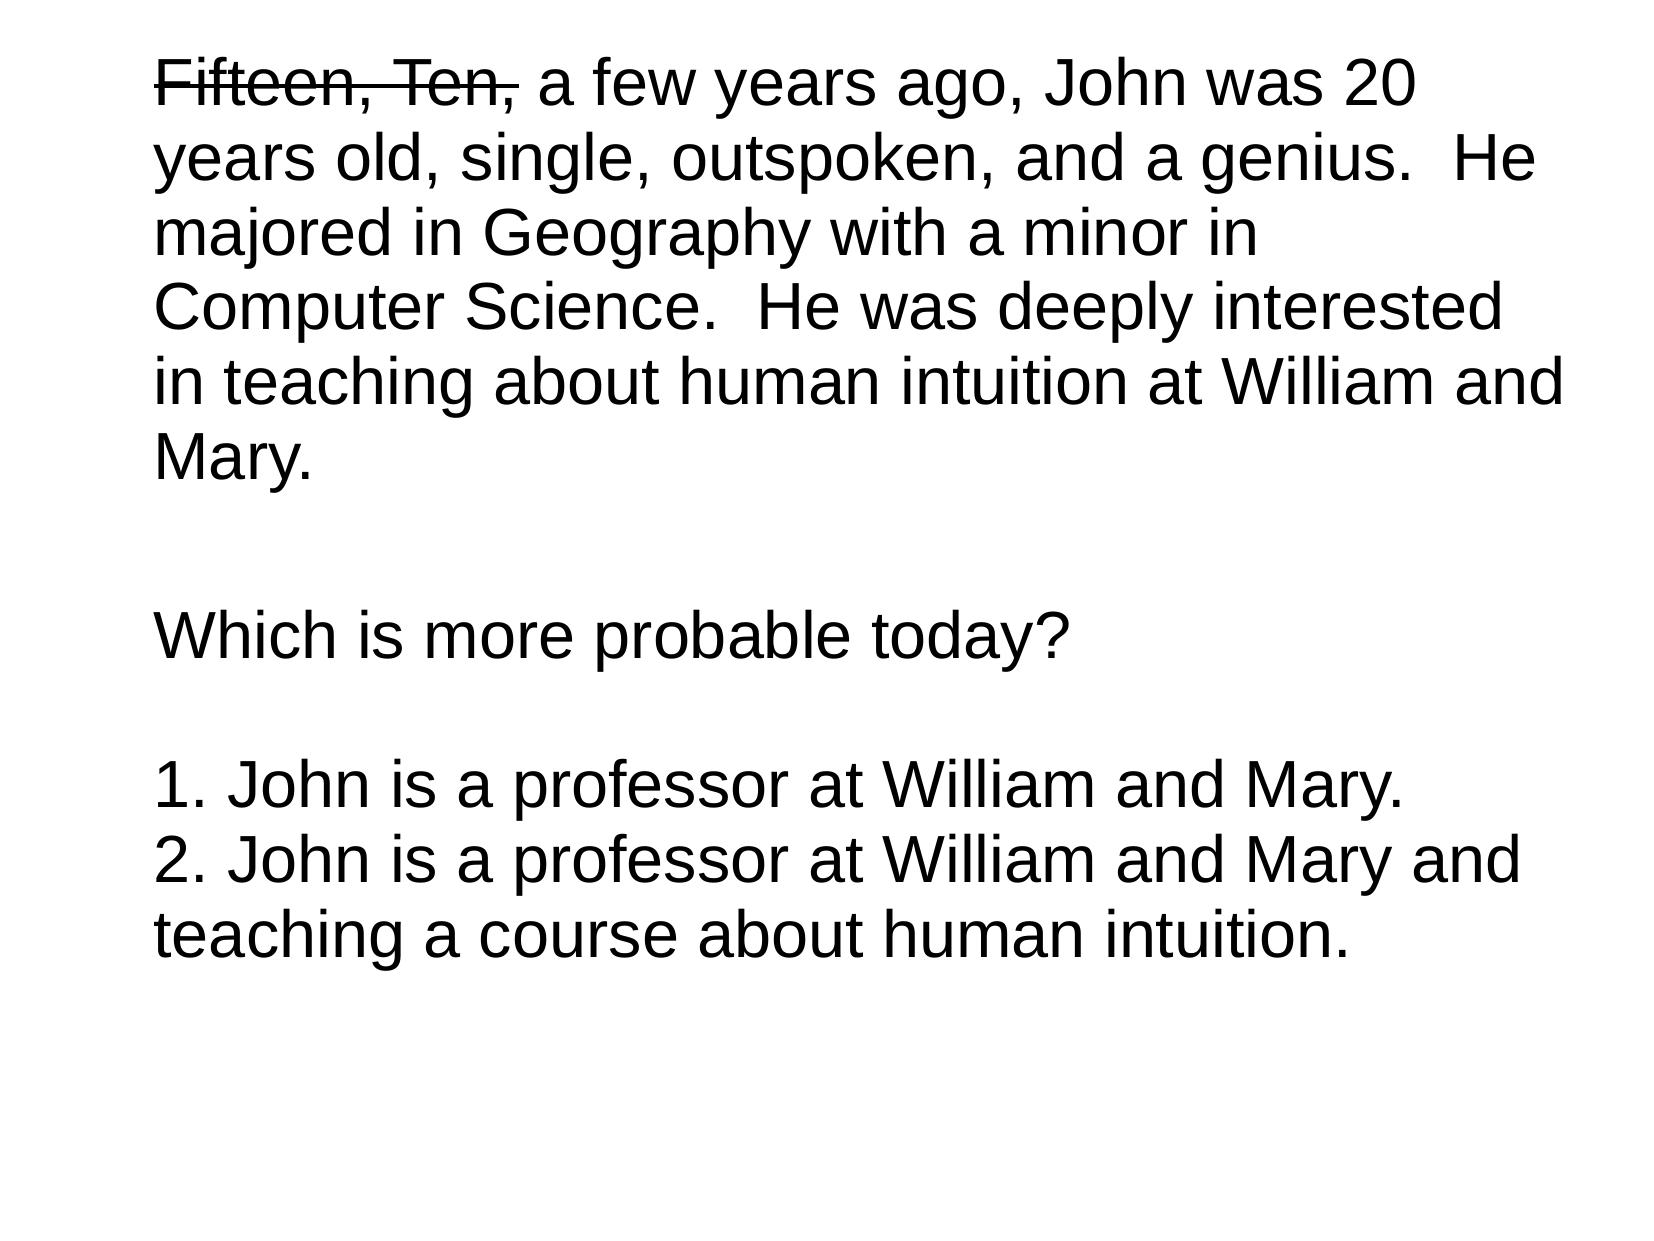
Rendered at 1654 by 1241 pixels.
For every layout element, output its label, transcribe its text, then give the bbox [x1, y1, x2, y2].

list Fifteen, Ten, a few years ago, John was 20 years old, single, outspoken, and a genius. He majored in Geography with a minor in Computer Science. He was deeply interested in teaching about human intuition at William and Mary. Which is more probable today? 1. John is a professor at William and Mary. 2. John is a professor at William and Mary and teaching a course about human intuition. [82, 45, 1571, 1141]
